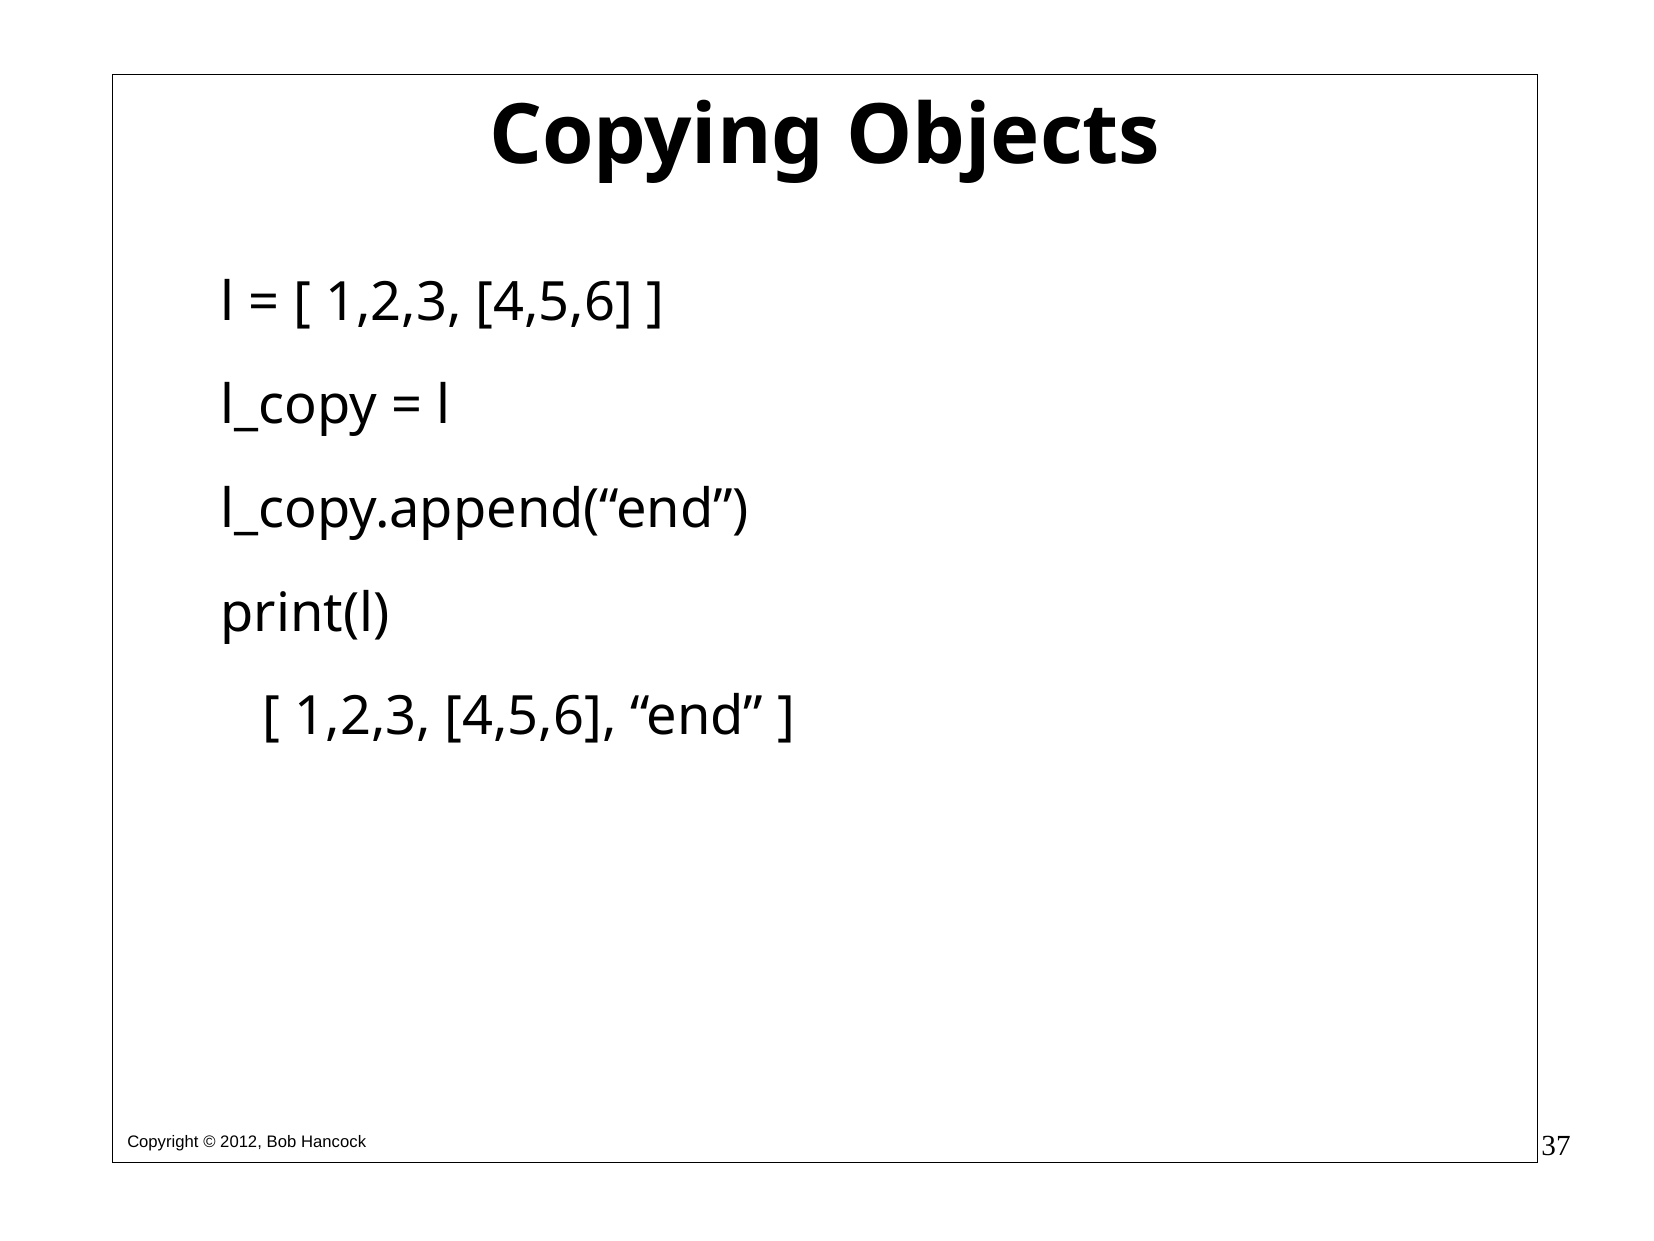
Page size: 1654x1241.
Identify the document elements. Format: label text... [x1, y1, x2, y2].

list l = [ 1,2,3, [4,5,6] ] l_copy = l l_copy.append(“end”) print(l) [ 1,2,3, [4,5,6], “end” ] [150, 262, 1501, 1126]
text_box Copyright © 2012, Bob Hancock [112, 1125, 382, 1159]
title Copying Objects [112, 75, 1538, 188]
